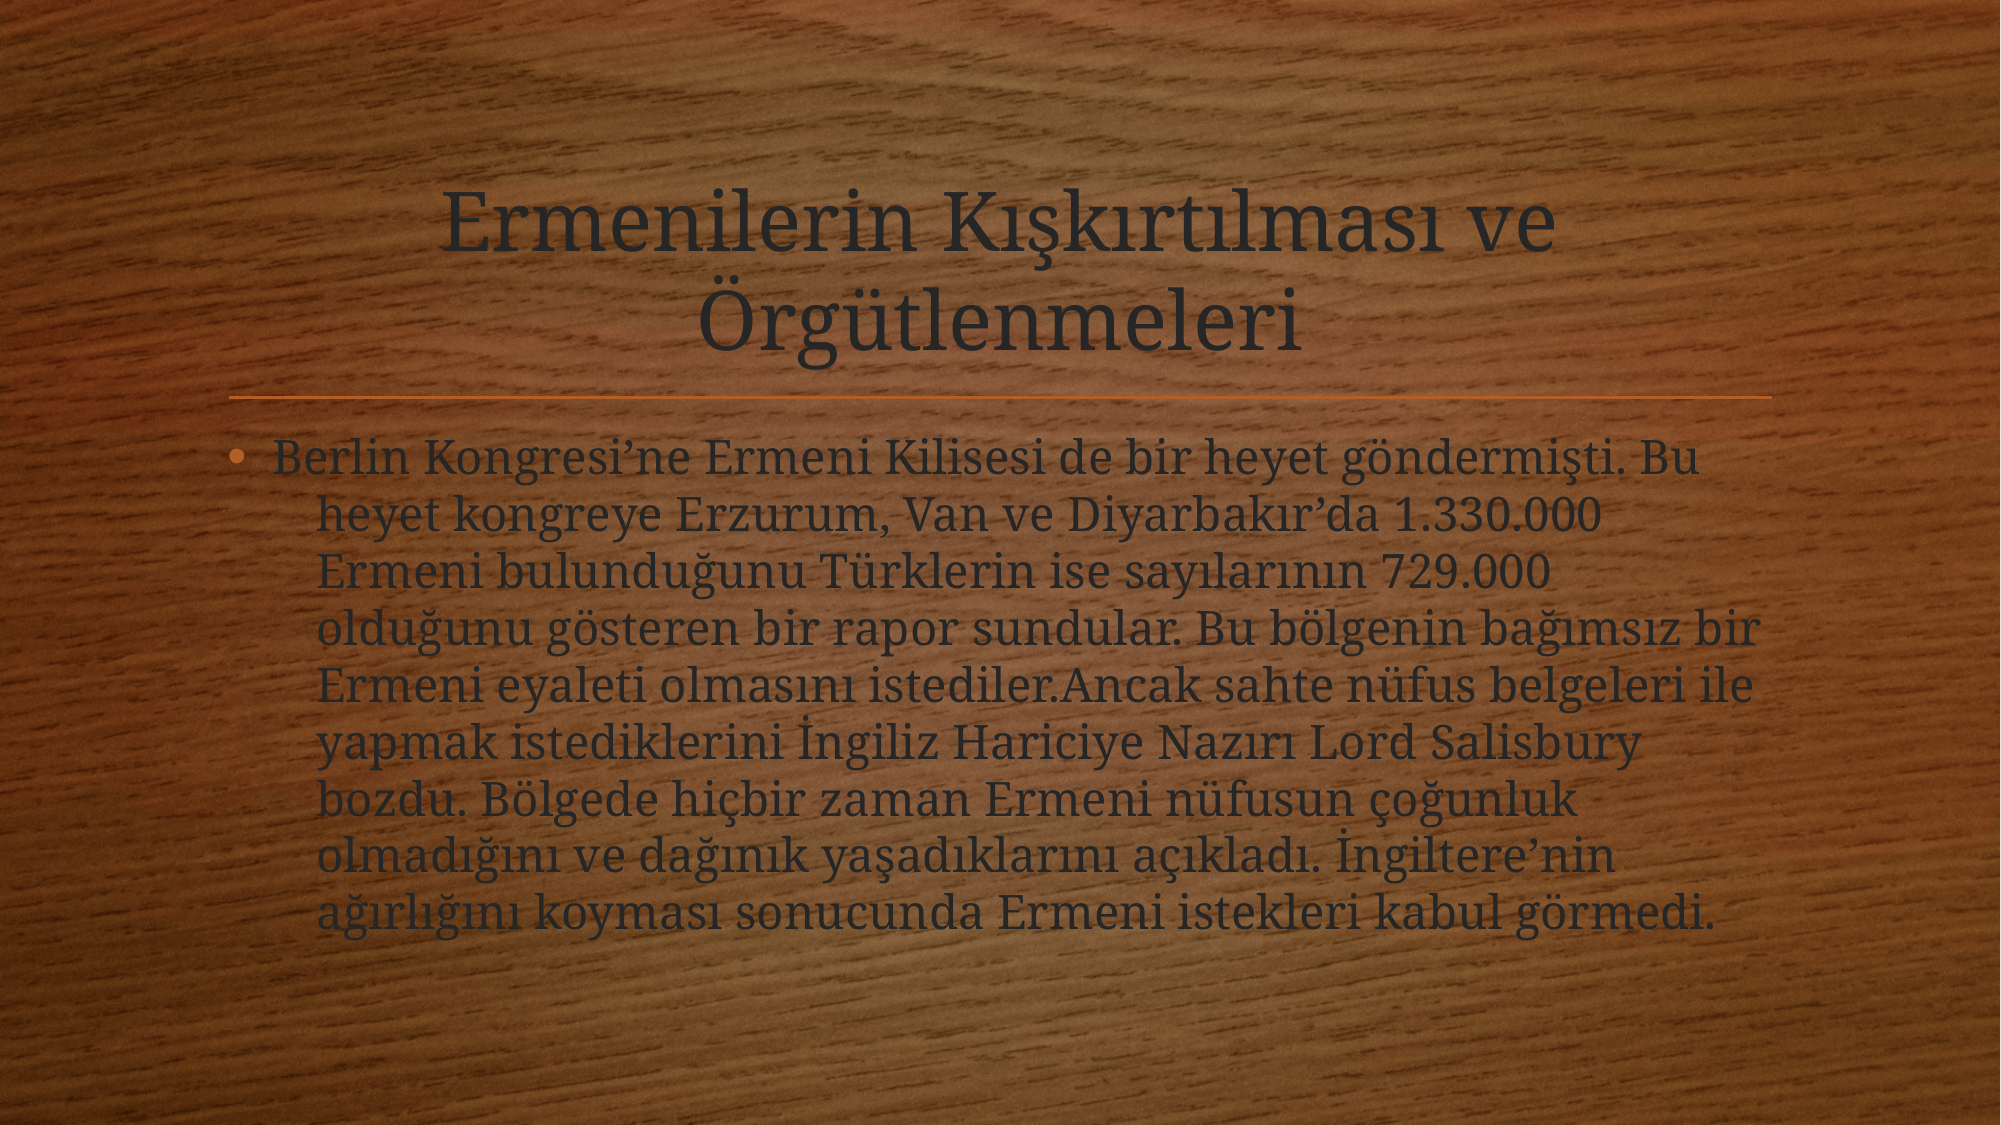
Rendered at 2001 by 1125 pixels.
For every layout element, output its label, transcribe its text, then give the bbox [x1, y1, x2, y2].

list Berlin Kongresi’ne Ermeni Kilisesi de bir heyet göndermişti. Bu heyet kongreye Erzurum, Van ve Diyarbakır’da 1.330.000 Ermeni bulunduğunu Türklerin ise sayılarının 729.000 olduğunu gösteren bir rapor sundular. Bu bölgenin bağımsız bir Ermeni eyaleti olmasını istediler.Ancak sahte nüfus belgeleri ile yapmak istediklerini İngiliz Hariciye Nazırı Lord Salisbury bozdu. Bölgede hiçbir zaman Ermeni nüfusun çoğunluk olmadığını ve dağınık yaşadıklarını açıkladı. İngiltere’nin ağırlığını koyması sonucunda Ermeni istekleri kabul görmedi. [212, 419, 1788, 964]
title Ermenilerin Kışkırtılması ve Örgütlenmeleri [212, 161, 1788, 376]
